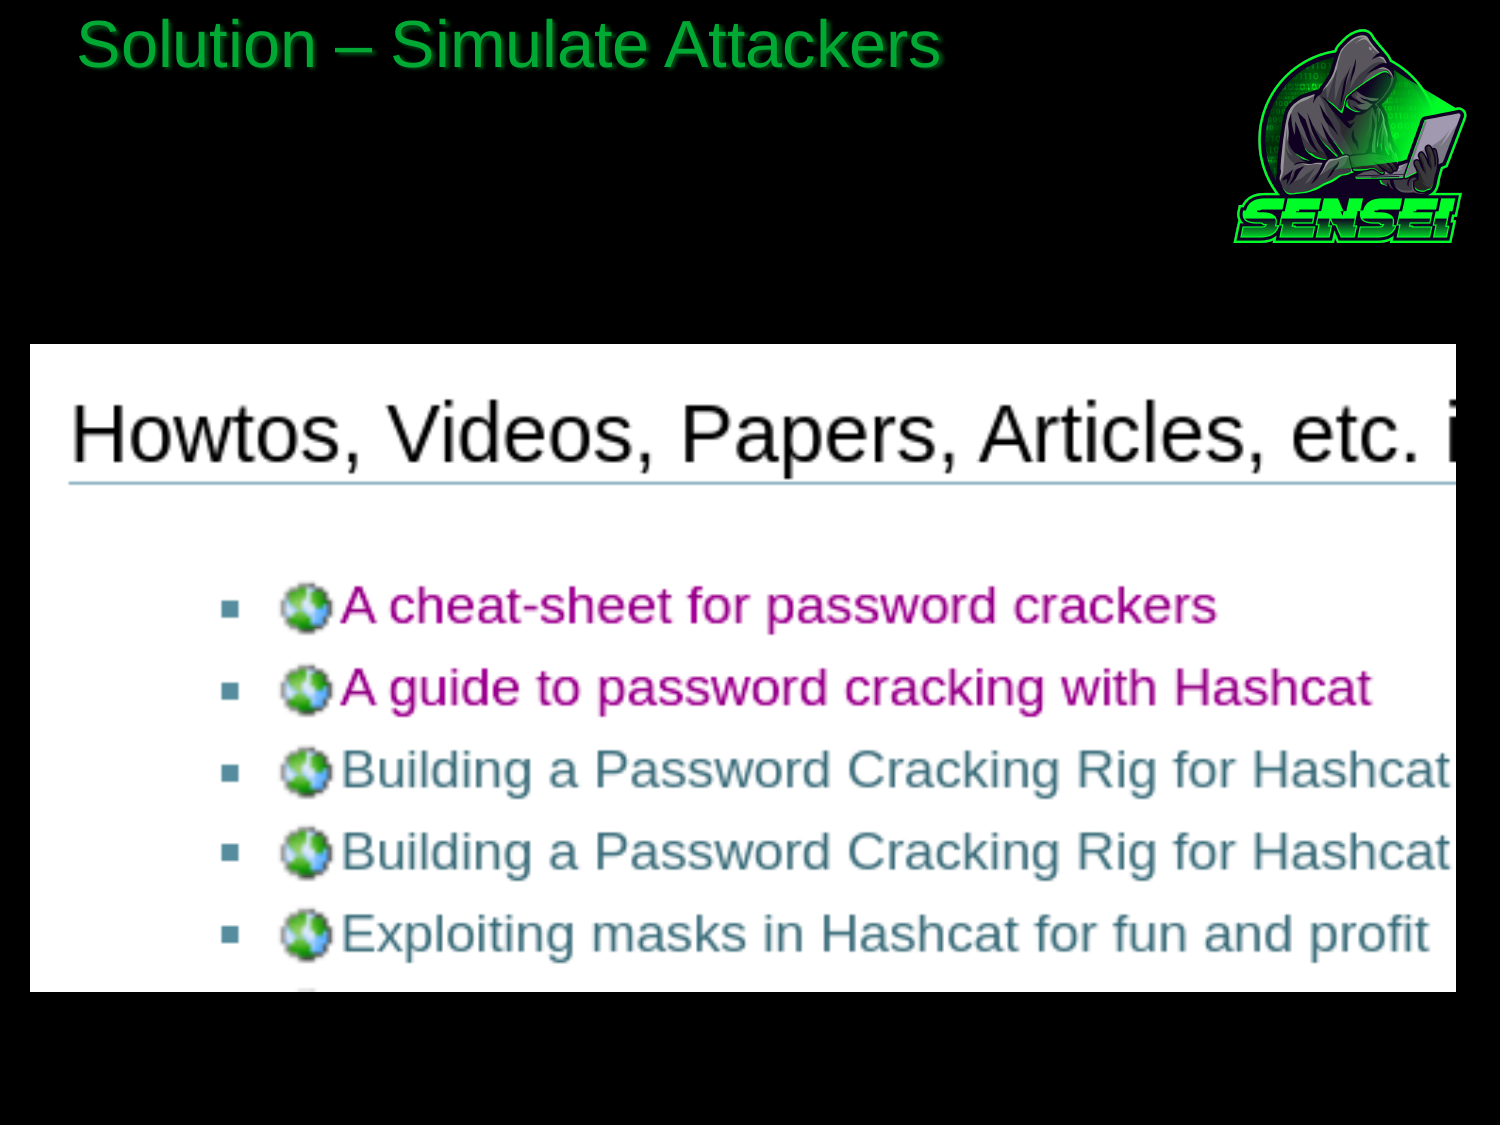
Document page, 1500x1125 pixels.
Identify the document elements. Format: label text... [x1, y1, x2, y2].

text_box Solution – Simulate Attackers [61, 0, 959, 90]
picture [30, 344, 1456, 993]
picture [1215, 29, 1495, 243]
